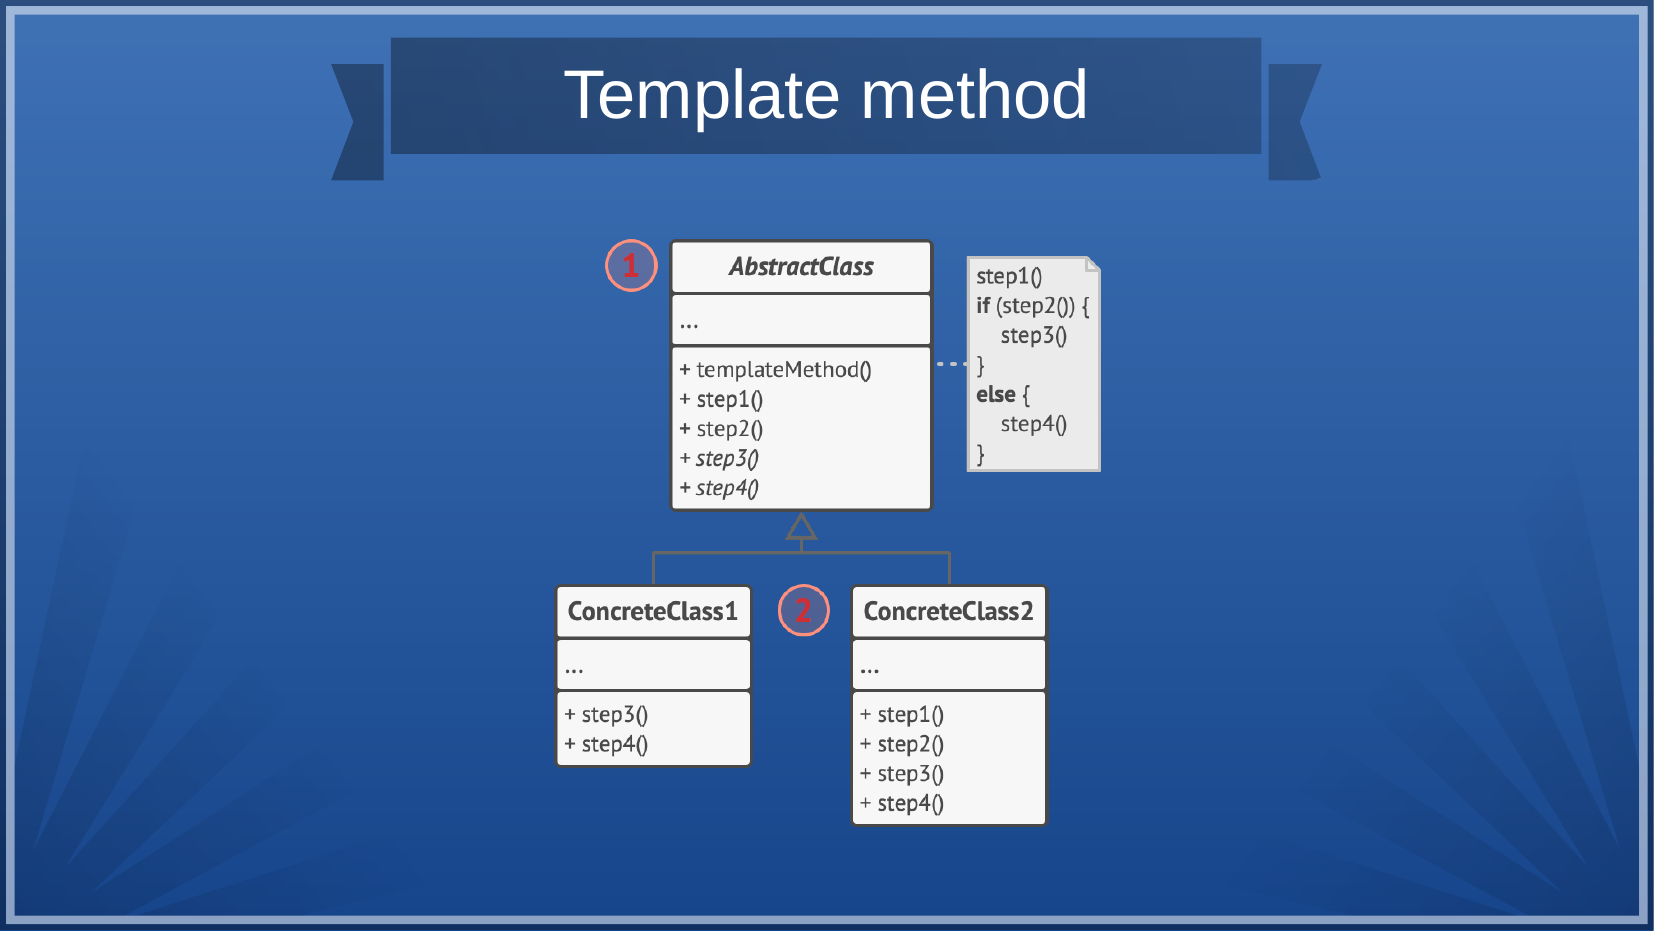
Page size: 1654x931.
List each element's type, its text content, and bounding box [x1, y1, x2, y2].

picture [539, 224, 1114, 848]
title Template method [389, 35, 1264, 154]
